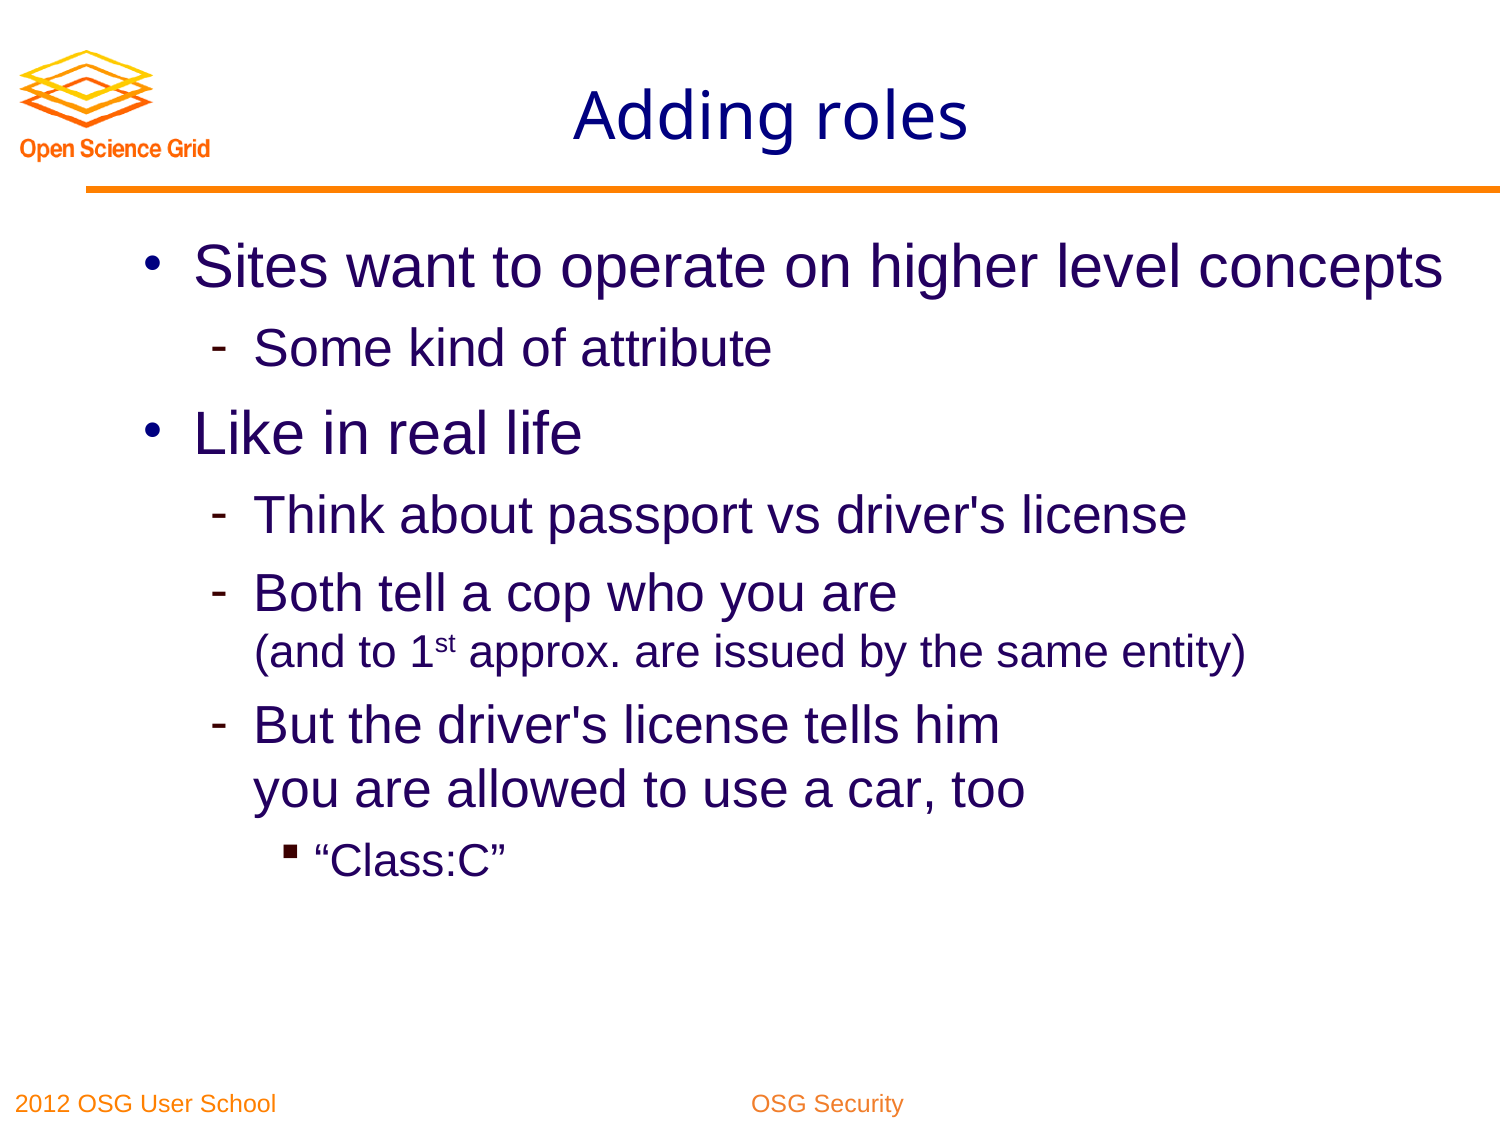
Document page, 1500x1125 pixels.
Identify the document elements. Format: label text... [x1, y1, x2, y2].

title Adding roles [201, 18, 1342, 207]
list Sites want to operate on higher level concepts Some kind of attribute Like in real life Think about passport vs driver's license Both tell a cop who you are (and to 1st approx. are issued by the same entity) But the driver's license tells him you are allowed to use a car, too “Class:C” [127, 218, 1468, 962]
picture [0, 27, 201, 179]
